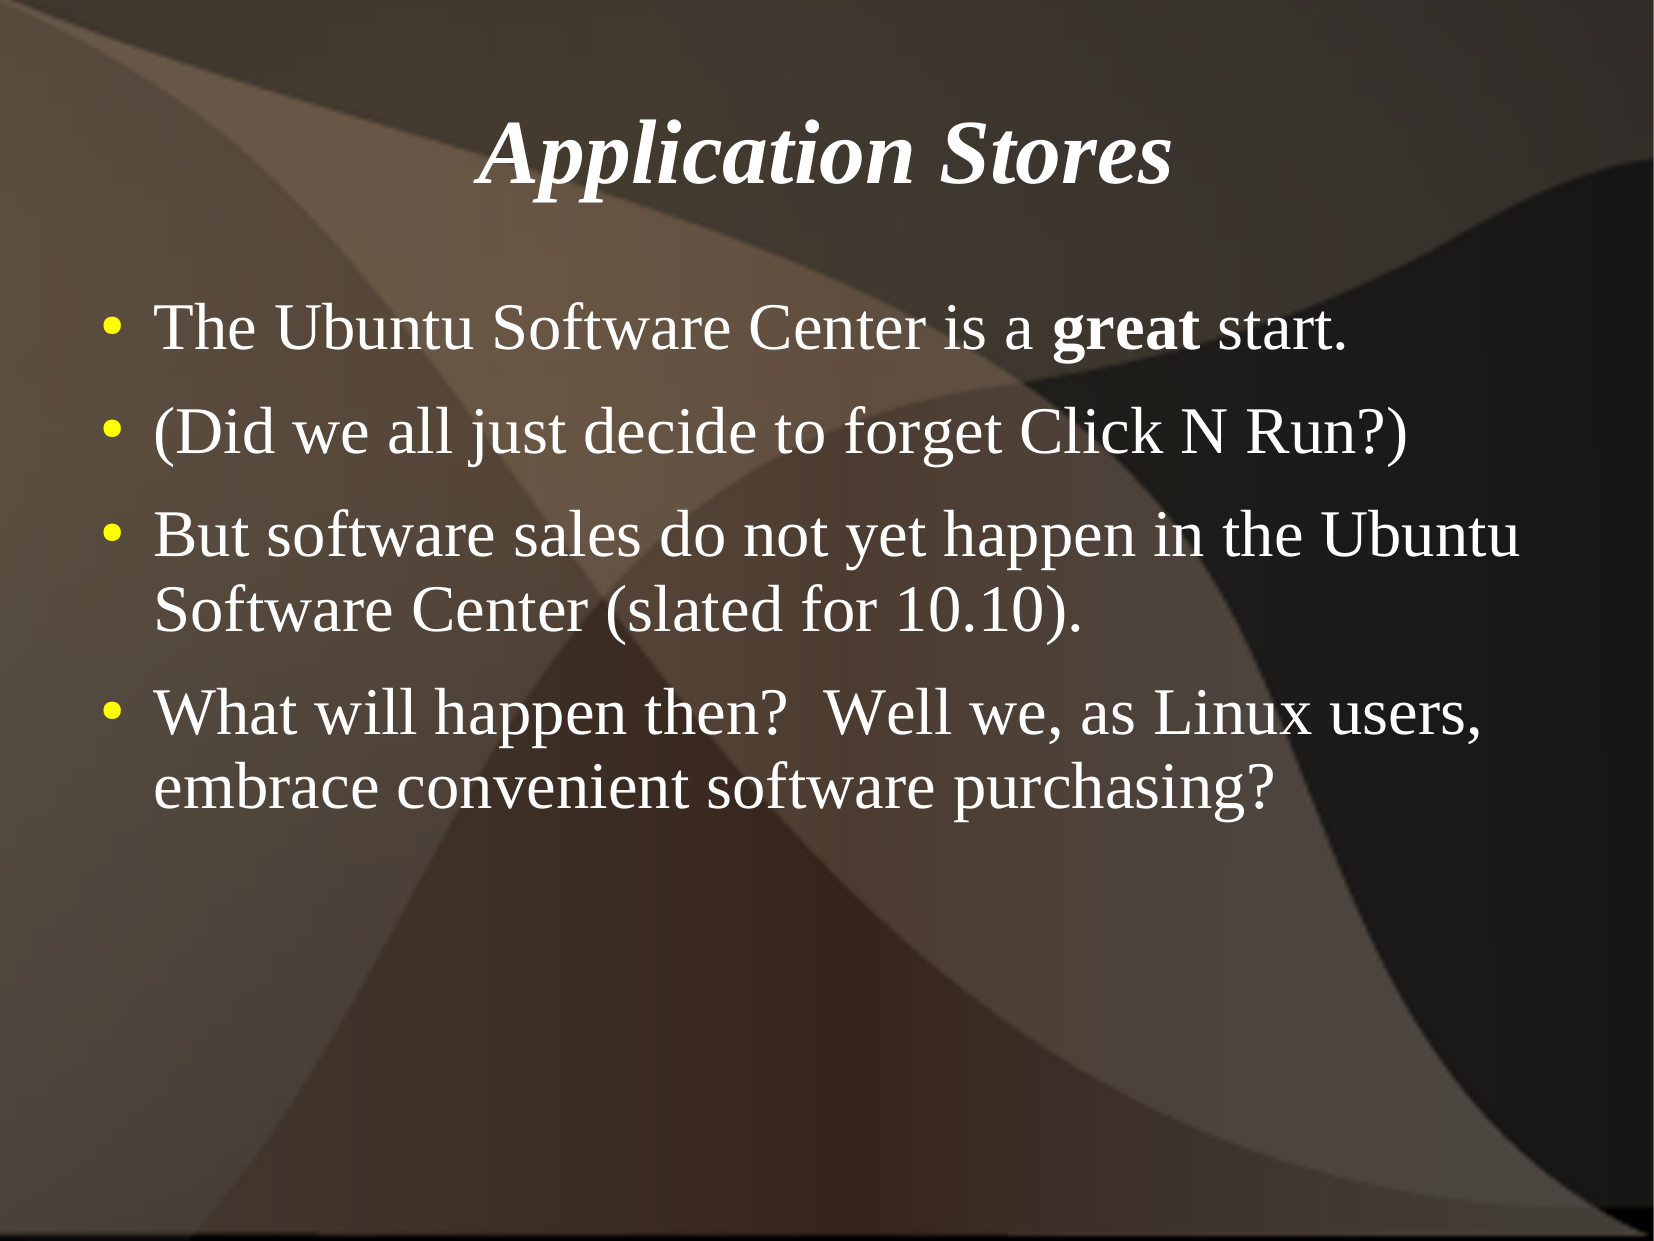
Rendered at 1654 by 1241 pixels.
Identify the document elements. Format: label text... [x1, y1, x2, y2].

picture [0, 0, 1654, 1241]
list The Ubuntu Software Center is a great start. (Did we all just decide to forget Click N Run?) But software sales do not yet happen in the Ubuntu Software Center (slated for 10.10). What will happen then? Well we, as Linux users, embrace convenient software purchasing? [82, 290, 1571, 1094]
title Application Stores [82, 56, 1571, 250]
